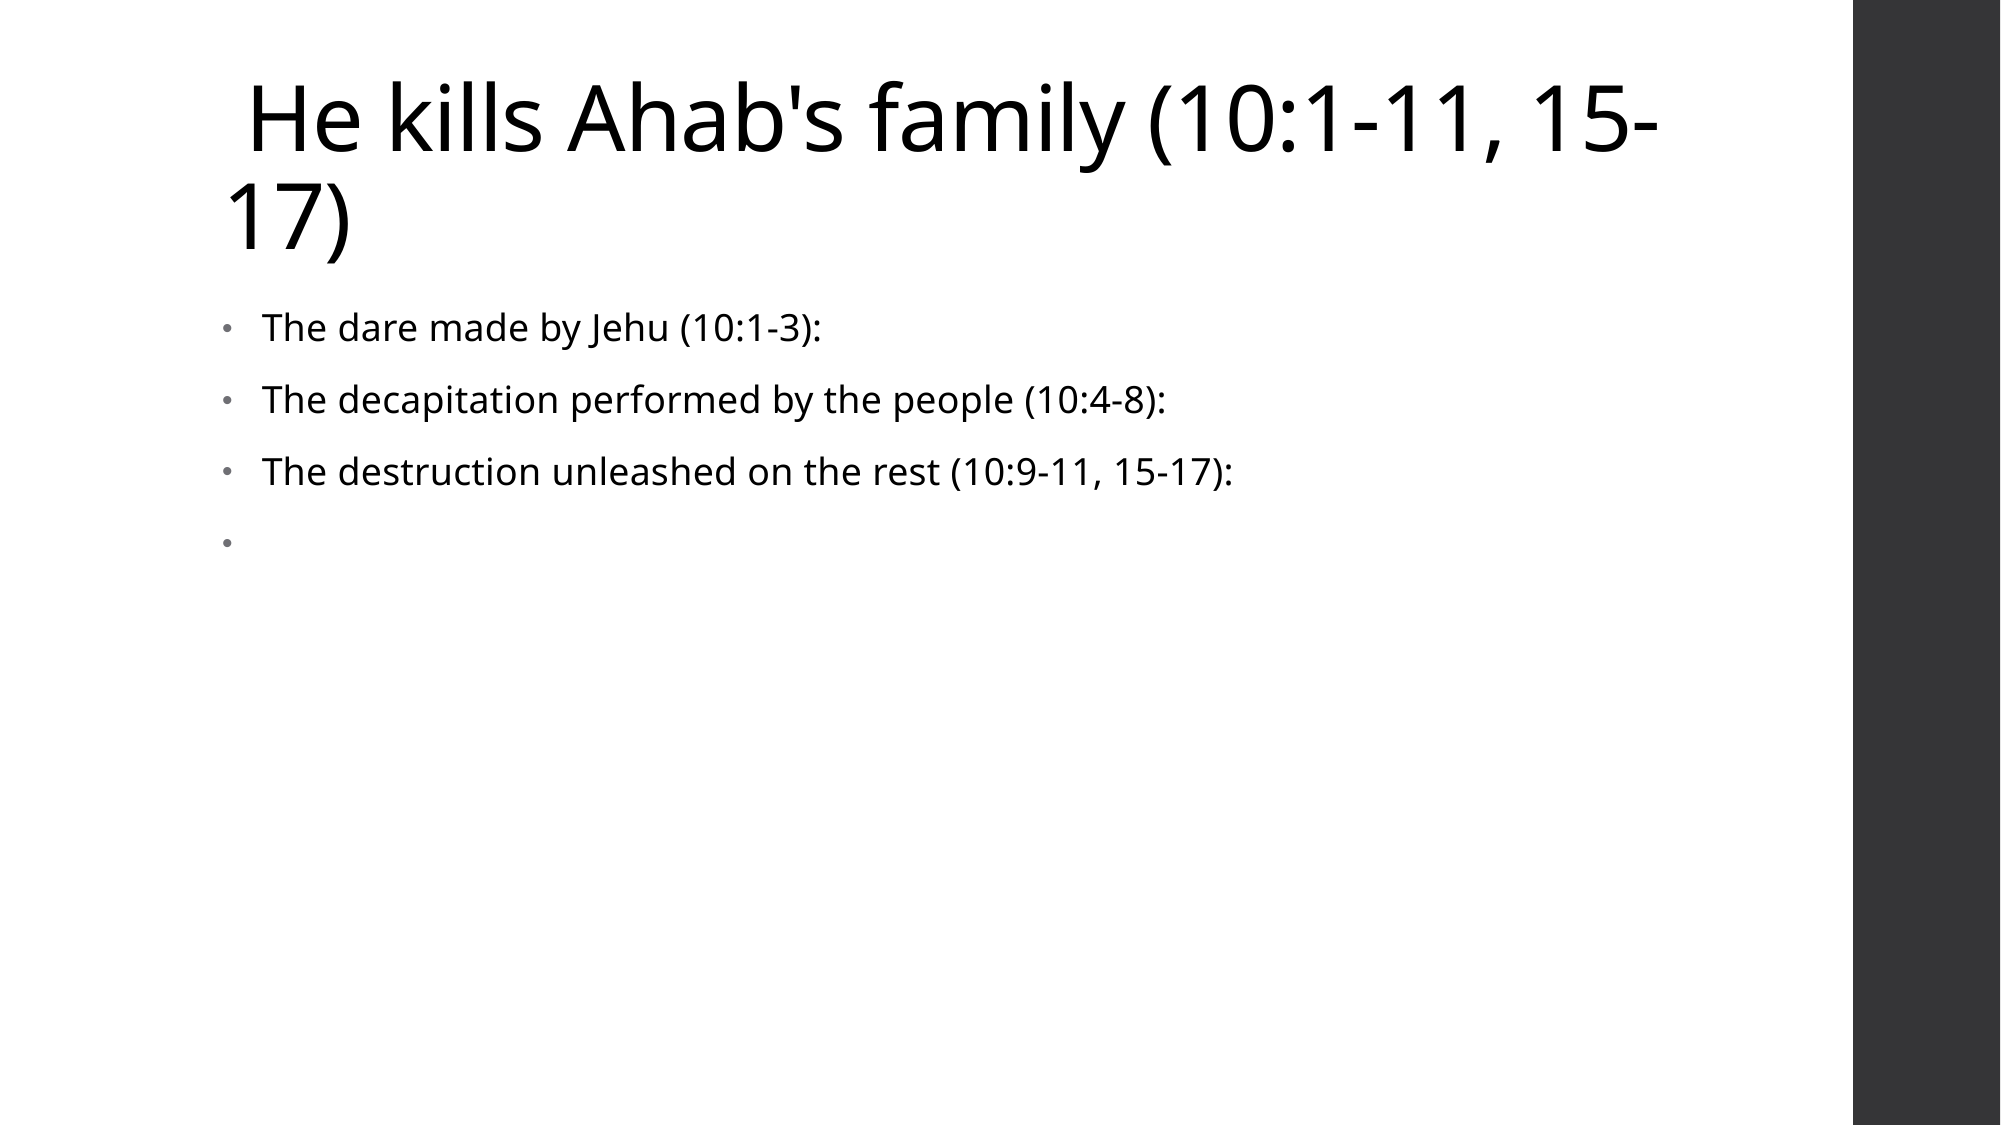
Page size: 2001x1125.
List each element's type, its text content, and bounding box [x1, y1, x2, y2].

title He kills Ahab's family (10:1-11, 15-17) [206, 60, 1797, 278]
list The dare made by Jehu (10:1-3): The decapitation performed by the people (10:4-8): The destruction unleashed on the rest (10:9-11, 15-17): [206, 299, 1617, 1014]
